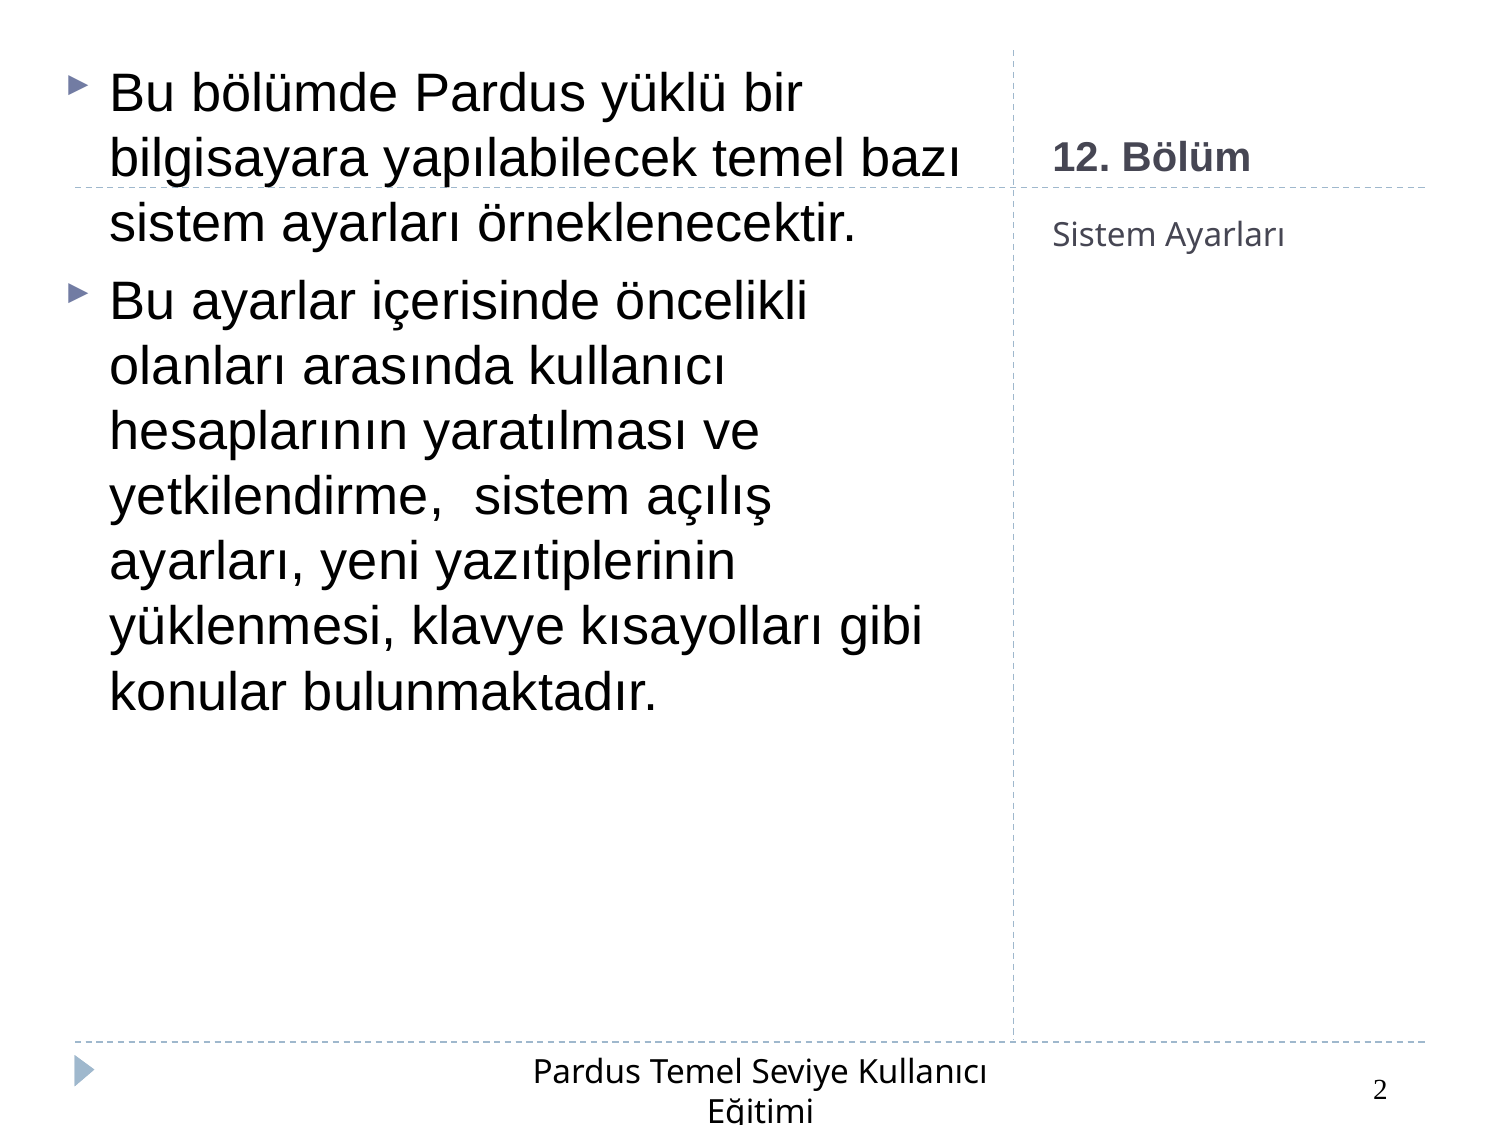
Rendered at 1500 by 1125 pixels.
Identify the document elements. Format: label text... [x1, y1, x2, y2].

list Bu bölümde Pardus yüklü bir bilgisayara yapılabilecek temel bazı sistem ayarları örneklenecektir. Bu ayarlar içerisinde öncelikli olanları arasında kullanıcı hesaplarının yaratılması ve yetkilendirme, sistem açılış ayarları, yeni yazıtiplerinin yüklenmesi, klavye kısayolları gibi konular bulunmaktadır. [50, 50, 988, 988]
list Sistem Ayarları [1037, 200, 1450, 995]
title 12. Bölüm [1037, 50, 1450, 188]
